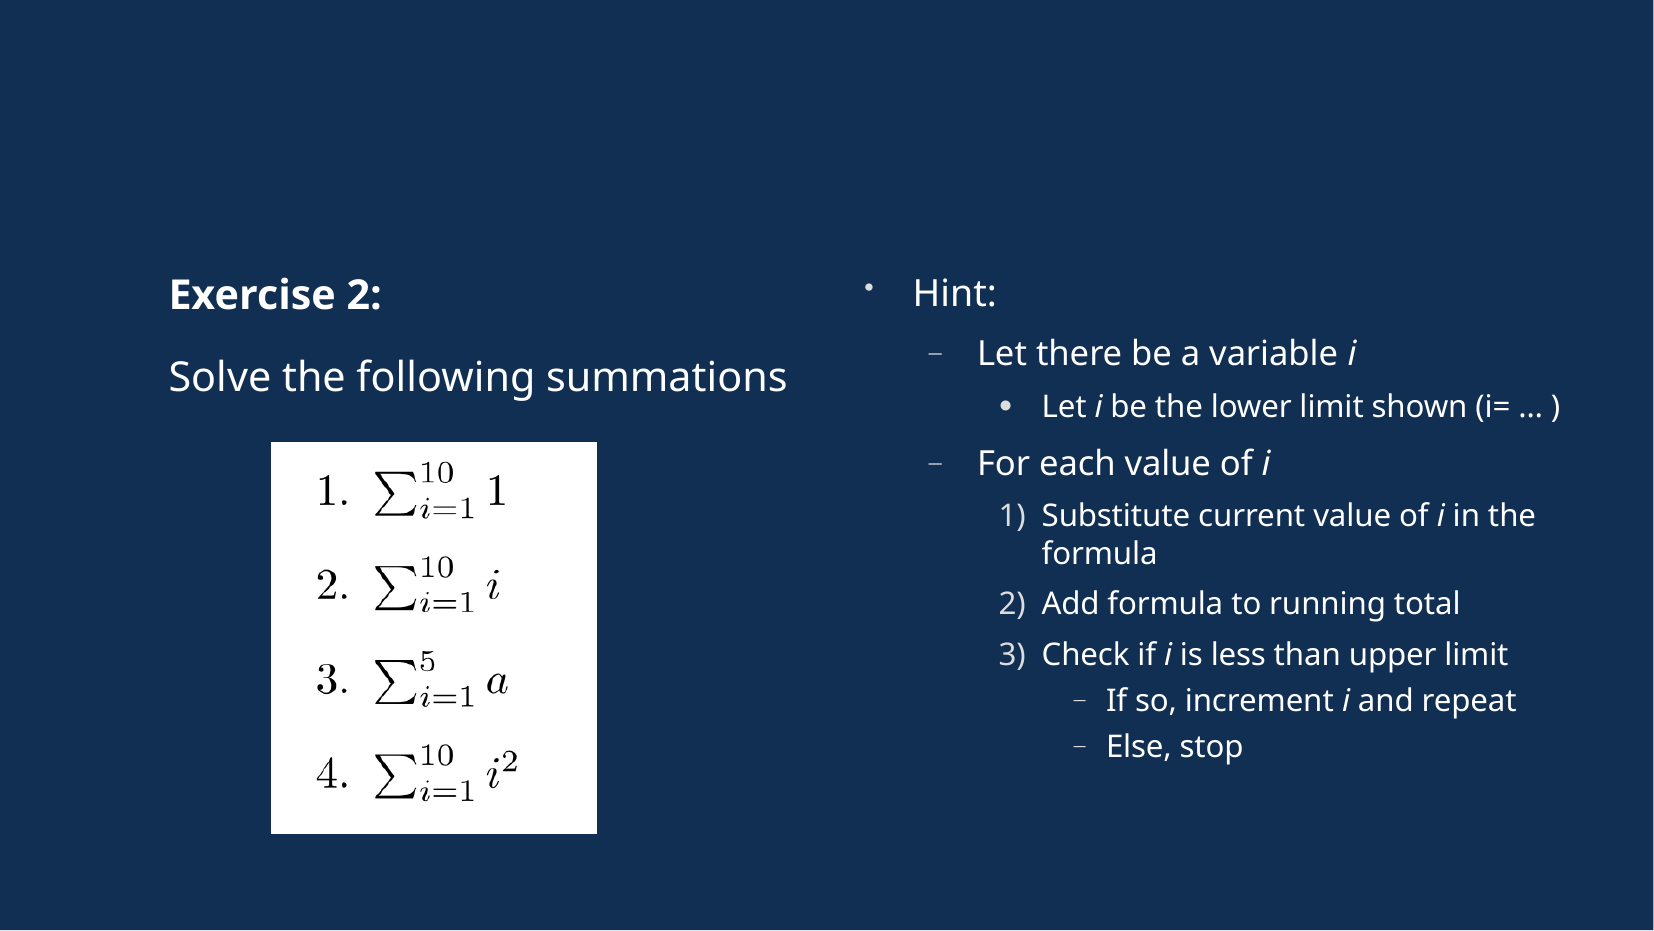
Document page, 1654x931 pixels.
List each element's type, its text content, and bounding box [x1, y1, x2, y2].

picture [271, 442, 597, 834]
list Hint: Let there be a variable i Let i be the lower limit shown (i= … ) For each value of i Substitute current value of i in the formula Add formula to running total Check if i is less than upper limit If so, increment i and repeat Else, stop [848, 268, 1563, 806]
list Exercise 2: Solve the following summations [97, 268, 813, 806]
